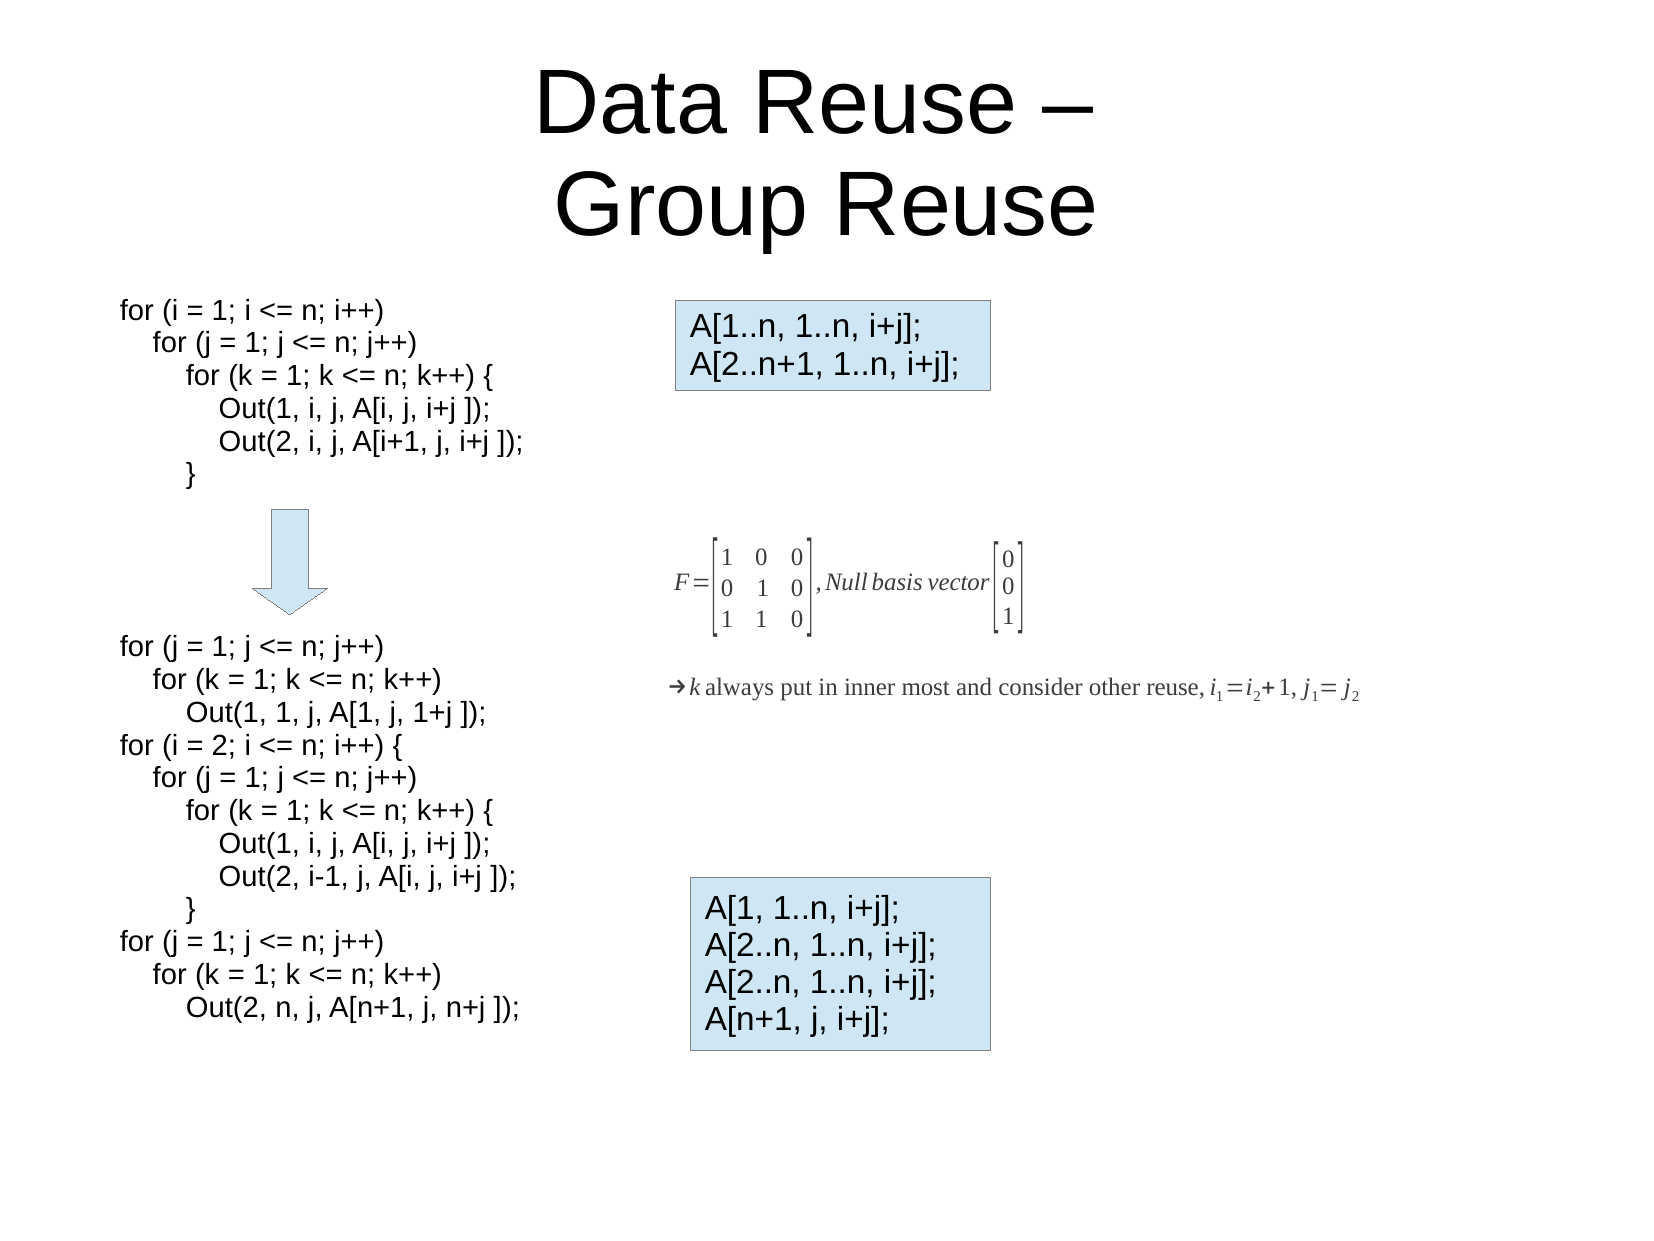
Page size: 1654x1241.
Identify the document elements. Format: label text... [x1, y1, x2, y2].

chart [661, 673, 1366, 706]
text_box for (i = 1; i <= n; i++) for (j = 1; j <= n; j++) for (k = 1; k <= n; k++) { Out(1, i, j, A[i, j, i+j ]); Out(2, i, j, A[i+1, j, i+j ]); } [105, 286, 571, 498]
text_box [252, 509, 328, 615]
title Data Reuse – Group Reuse [82, 49, 1571, 257]
chart [666, 535, 1031, 638]
text_box A[1, 1..n, i+j]; A[2..n, 1..n, i+j]; A[2..n, 1..n, i+j]; A[n+1, j, i+j]; [690, 877, 991, 1051]
text_box A[1..n, 1..n, i+j]; A[2..n+1, 1..n, i+j]; [675, 300, 991, 391]
text_box for (j = 1; j <= n; j++) for (k = 1; k <= n; k++) Out(1, 1, j, A[1, j, 1+j ]); for (i = 2; i <= n; i++) { for (j = 1; j <= n; j++) for (k = 1; k <= n; k++) { Out(1, i, j, A[i, j, i+j ]); Out(2, i-1, j, A[i, j, i+j ]); } for (j = 1; j <= n; j++) for (k = 1; k <= n; k++) Out(2, n, j, A[n+1, j, n+j ]); [105, 622, 586, 1031]
